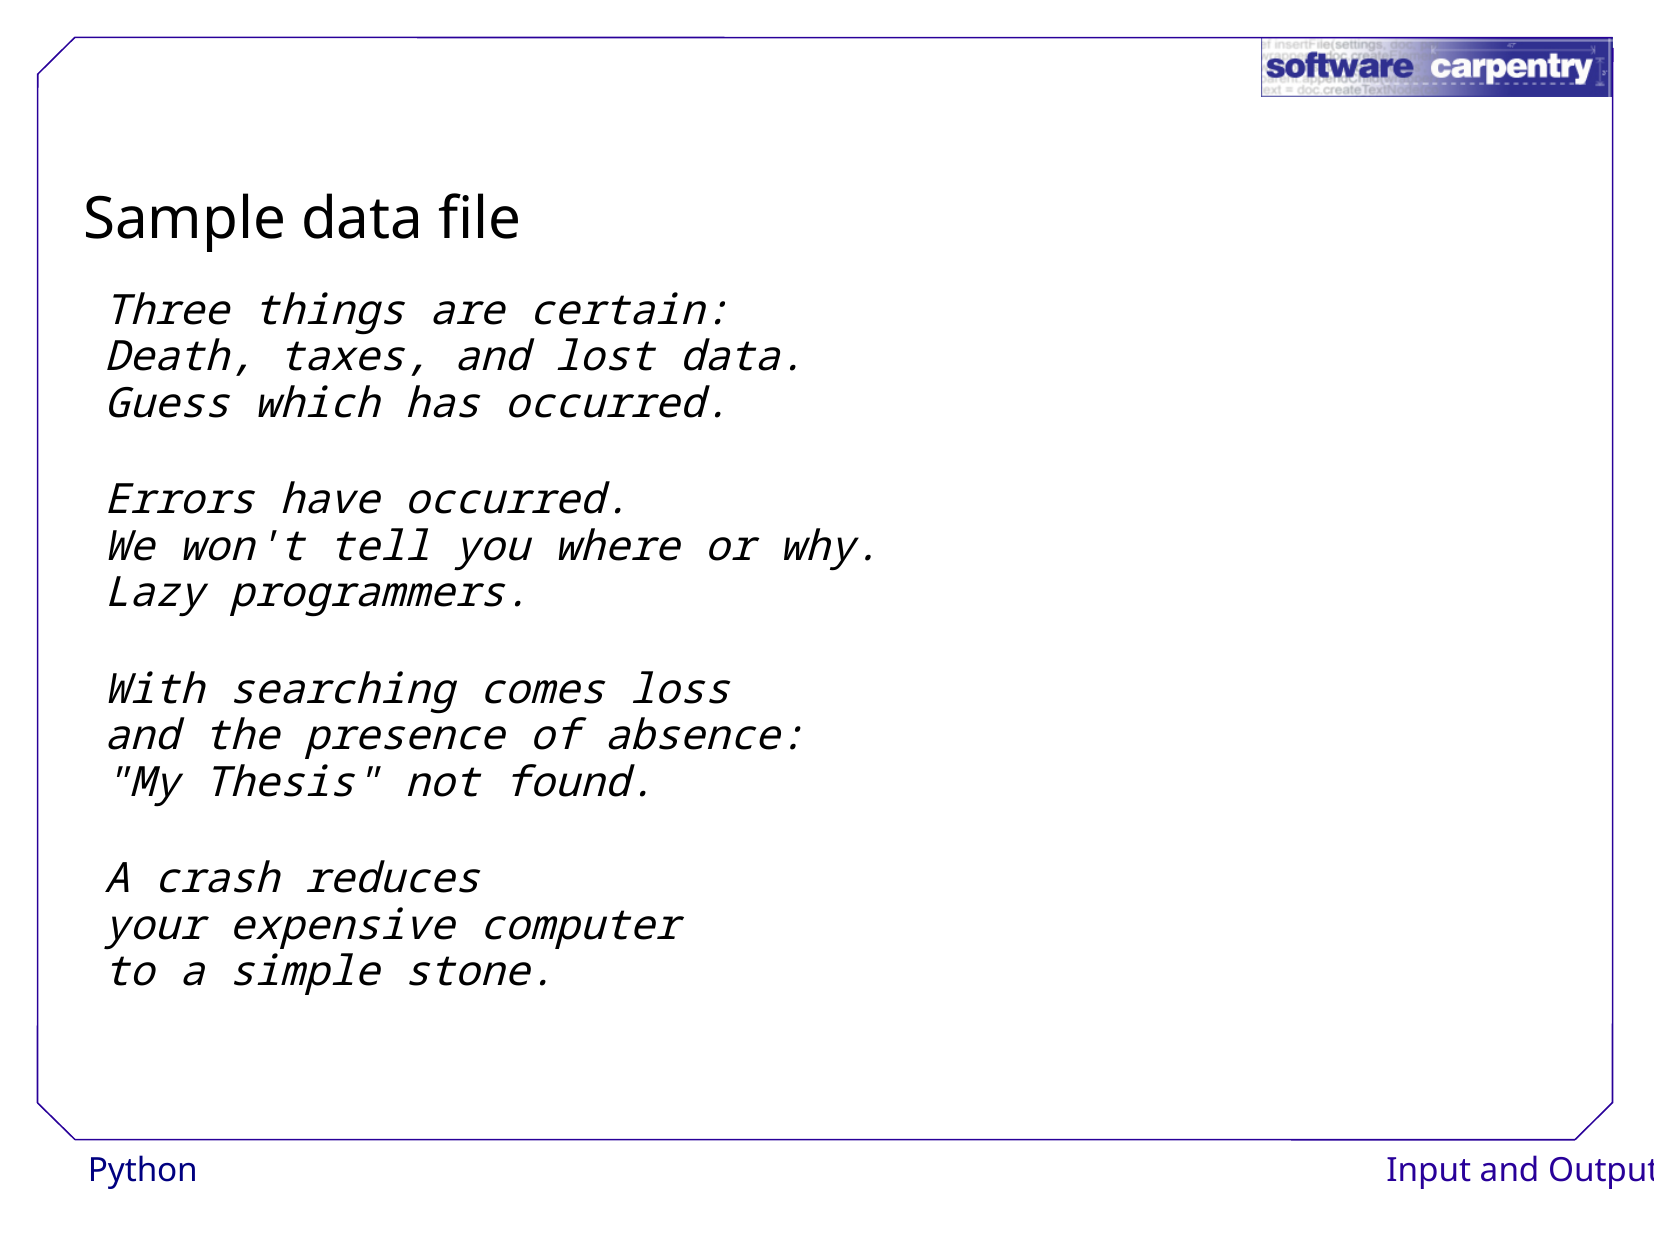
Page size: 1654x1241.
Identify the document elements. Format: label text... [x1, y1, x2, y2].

picture [1261, 39, 1613, 97]
text_box Sample data file [68, 138, 687, 259]
text_box Three things are certain: Death, taxes, and lost data. Guess which has occurred. Errors have occurred. We won't tell you where or why. Lazy programmers. With searching comes loss and the presence of absence: "My Thesis" not found. A crash reduces your expensive computer to a simple stone. [89, 279, 1512, 1017]
